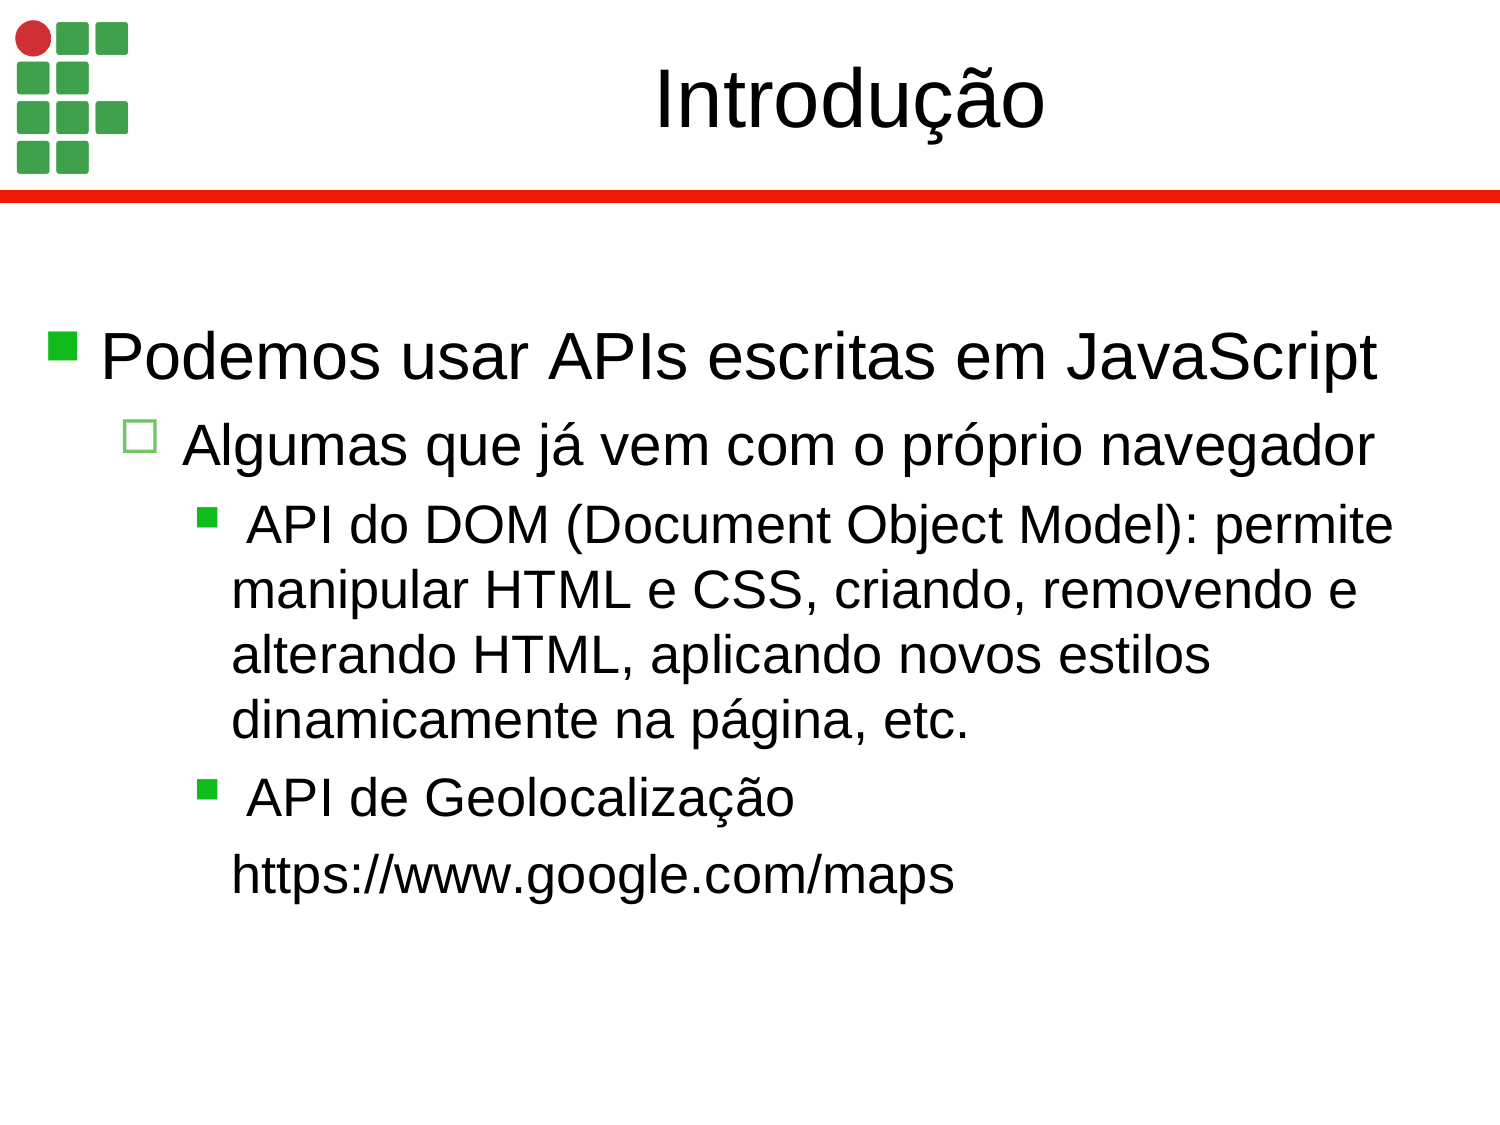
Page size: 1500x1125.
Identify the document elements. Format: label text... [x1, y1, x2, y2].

title Introdução [230, 0, 1471, 202]
list Podemos usar APIs escritas em JavaScript Algumas que já vem com o próprio navegador API do DOM (Document Object Model): permite manipular HTML e CSS, criando, removendo e alterando HTML, aplicando novos estilos dinamicamente na página, etc. API de Geolocalização https://www.google.com/maps [29, 207, 1471, 1087]
picture [14, 16, 130, 178]
